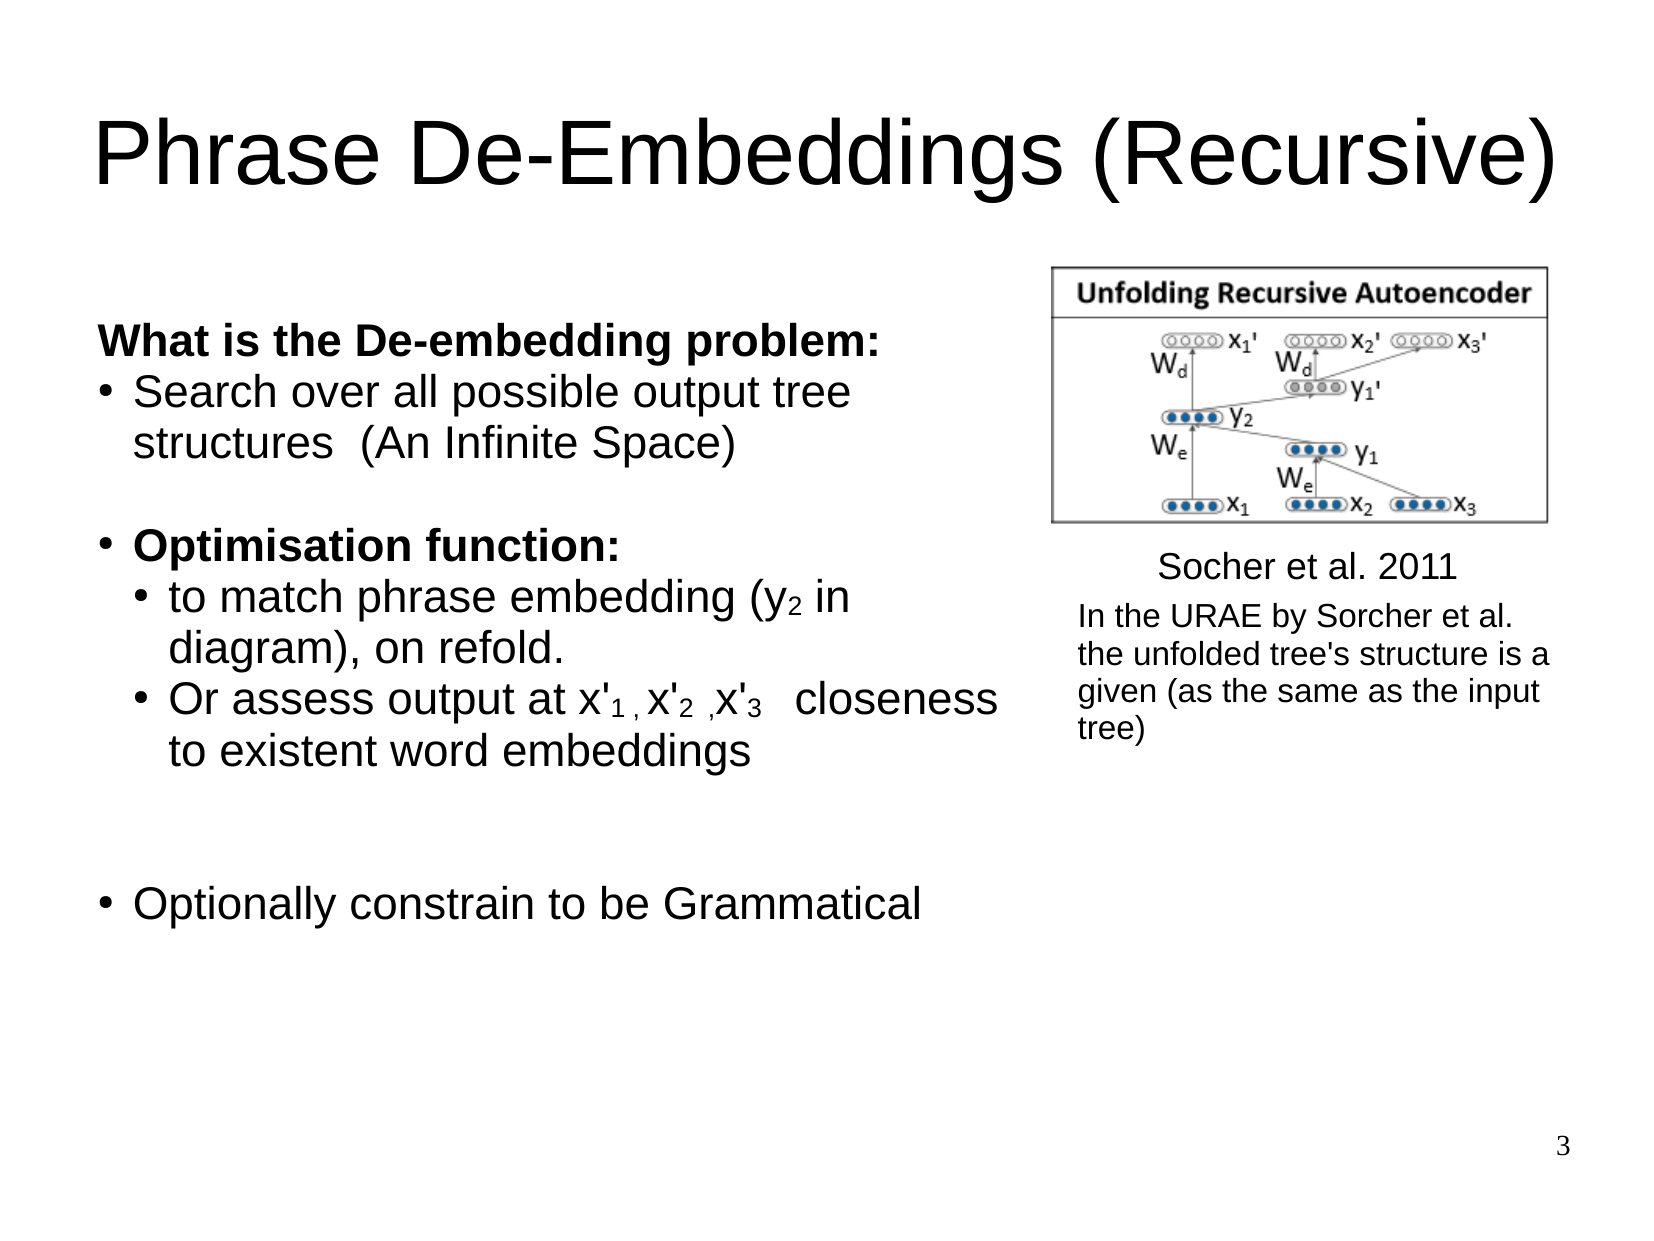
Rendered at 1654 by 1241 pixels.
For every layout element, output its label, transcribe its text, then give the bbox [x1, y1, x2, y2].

picture [1051, 259, 1565, 538]
text_box In the URAE by Sorcher et al. the unfolded tree's structure is a given (as the same as the input tree) [1062, 590, 1571, 755]
title Phrase De-Embeddings (Recursive) [82, 49, 1571, 257]
text_box What is the De-embedding problem: Search over all possible output tree structures (An Infinite Space) Optimisation function: to match phrase embedding (y2 in diagram), on refold. Or assess output at x'1 , x'2 ,x'3 closeness to existent word embeddings Optionally constrain to be Grammatical [82, 307, 1016, 968]
